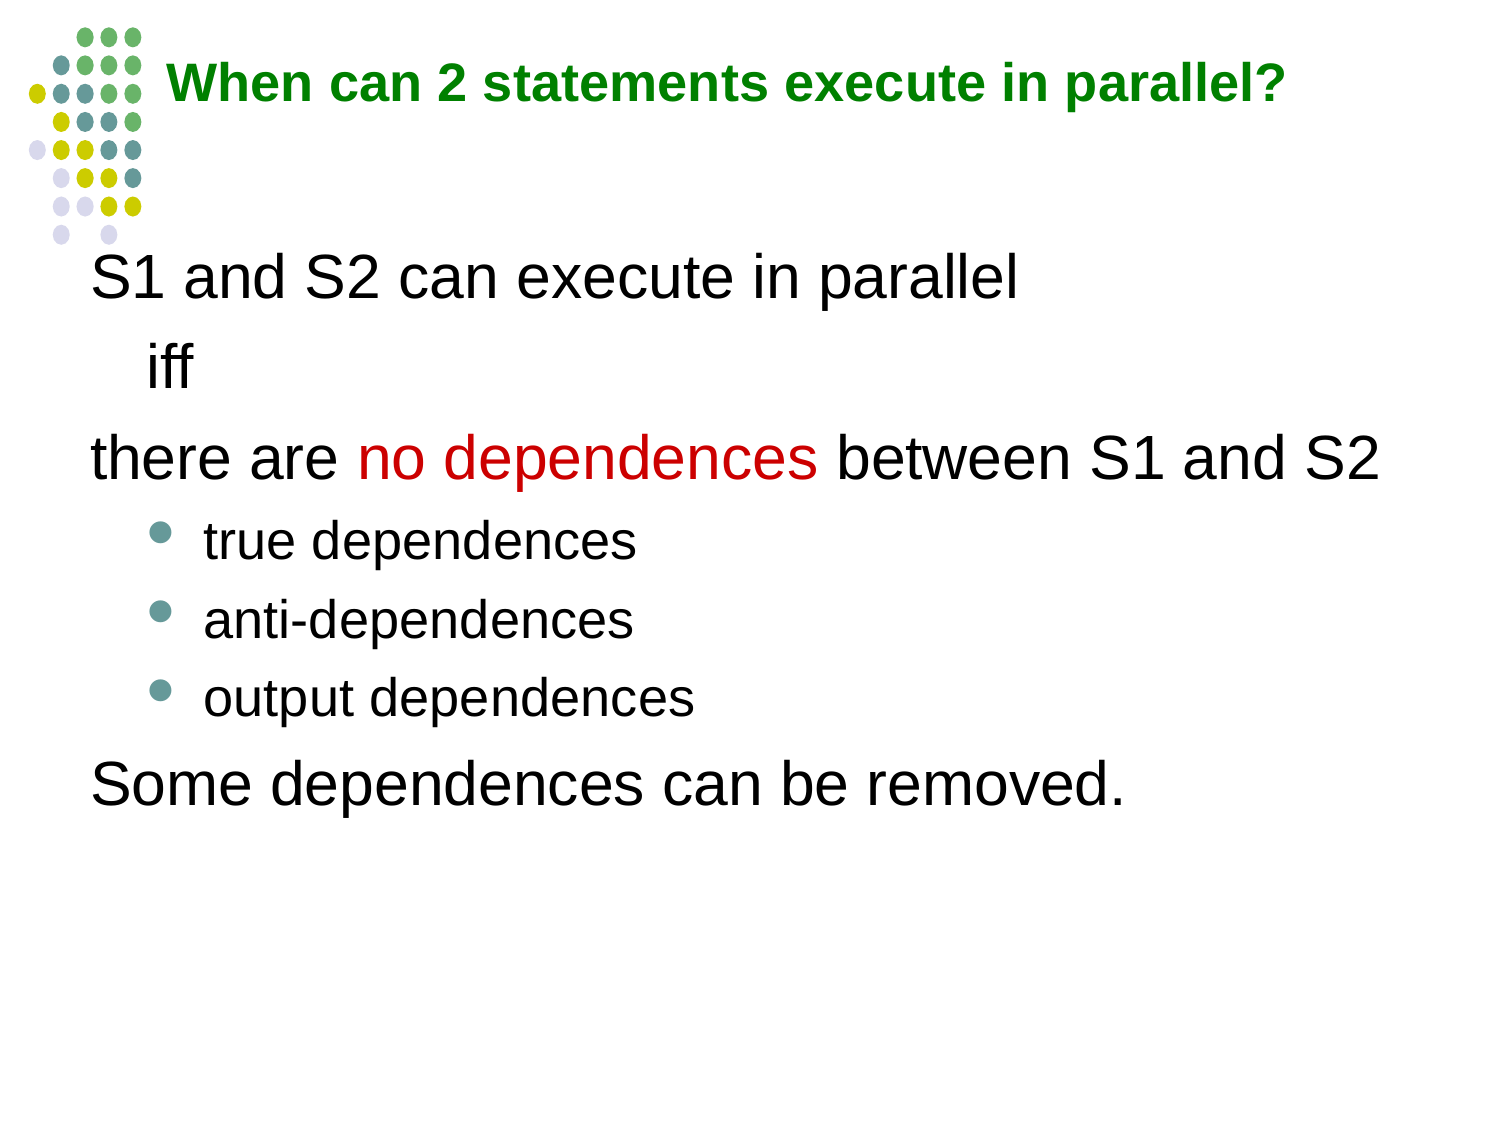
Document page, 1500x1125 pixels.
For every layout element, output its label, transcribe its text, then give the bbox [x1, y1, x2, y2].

list S1 and S2 can execute in parallel iff there are no dependences between S1 and S2 true dependences anti-dependences output dependences Some dependences can be removed. [75, 228, 1426, 1006]
title When can 2 statements execute in parallel? [151, 40, 1390, 176]
